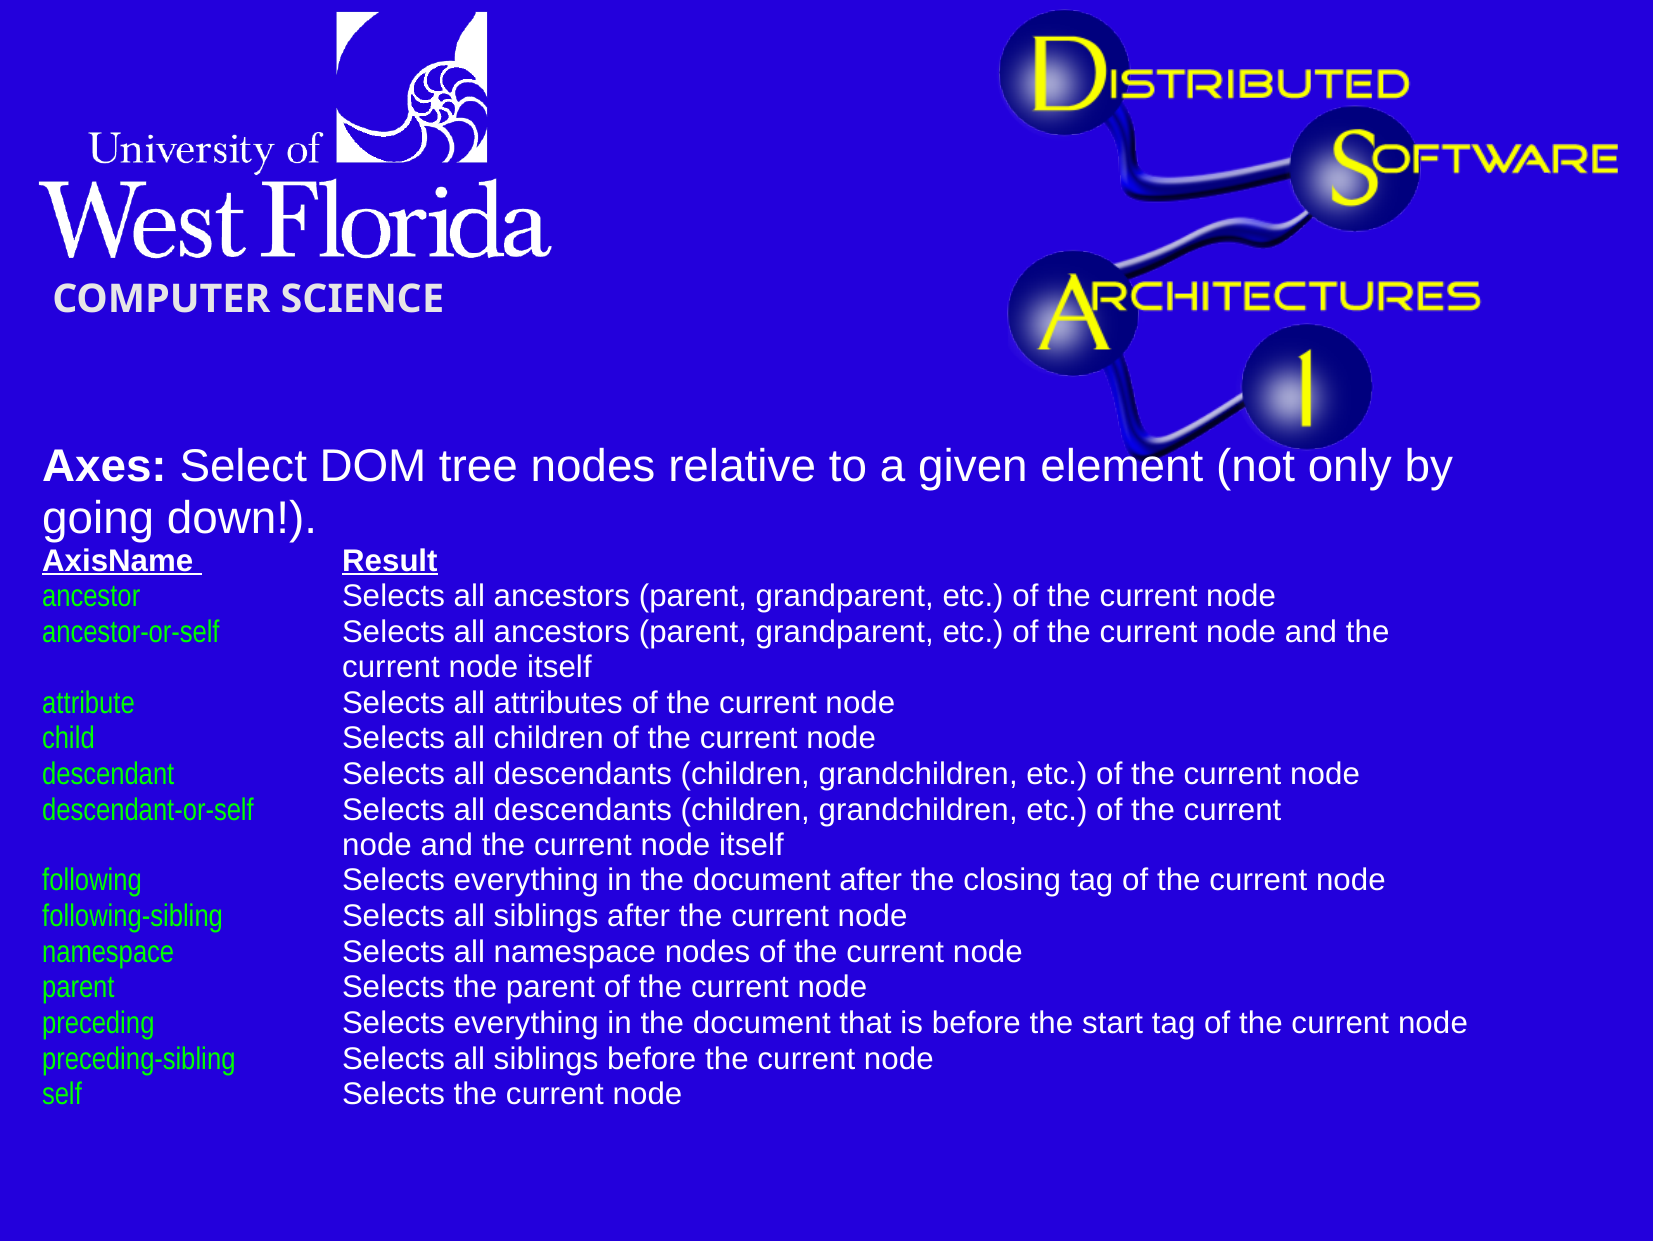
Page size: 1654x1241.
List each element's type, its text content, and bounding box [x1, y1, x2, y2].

text_box Axes: Select DOM tree nodes relative to a given element (not only by going down!). AxisName Result ancestor Selects all ancestors (parent, grandparent, etc.) of the current node ancestor-or-self Selects all ancestors (parent, grandparent, etc.) of the current node and the current node itself attribute Selects all attributes of the current node child Selects all children of the current node descendant Selects all descendants (children, grandchildren, etc.) of the current node descendant-or-self Selects all descendants (children, grandchildren, etc.) of the current node and the current node itself following Selects everything in the document after the closing tag of the current node following-sibling Selects all siblings after the current node namespace Selects all namespace nodes of the current node parent Selects the parent of the current node preceding Selects everything in the document that is before the start tag of the current node preceding-sibling Selects all siblings before the current node self Selects the current node [27, 433, 1538, 1162]
text_box COMPUTER SCIENCE [37, 262, 563, 334]
picture [37, 0, 559, 262]
picture [910, 0, 1653, 506]
